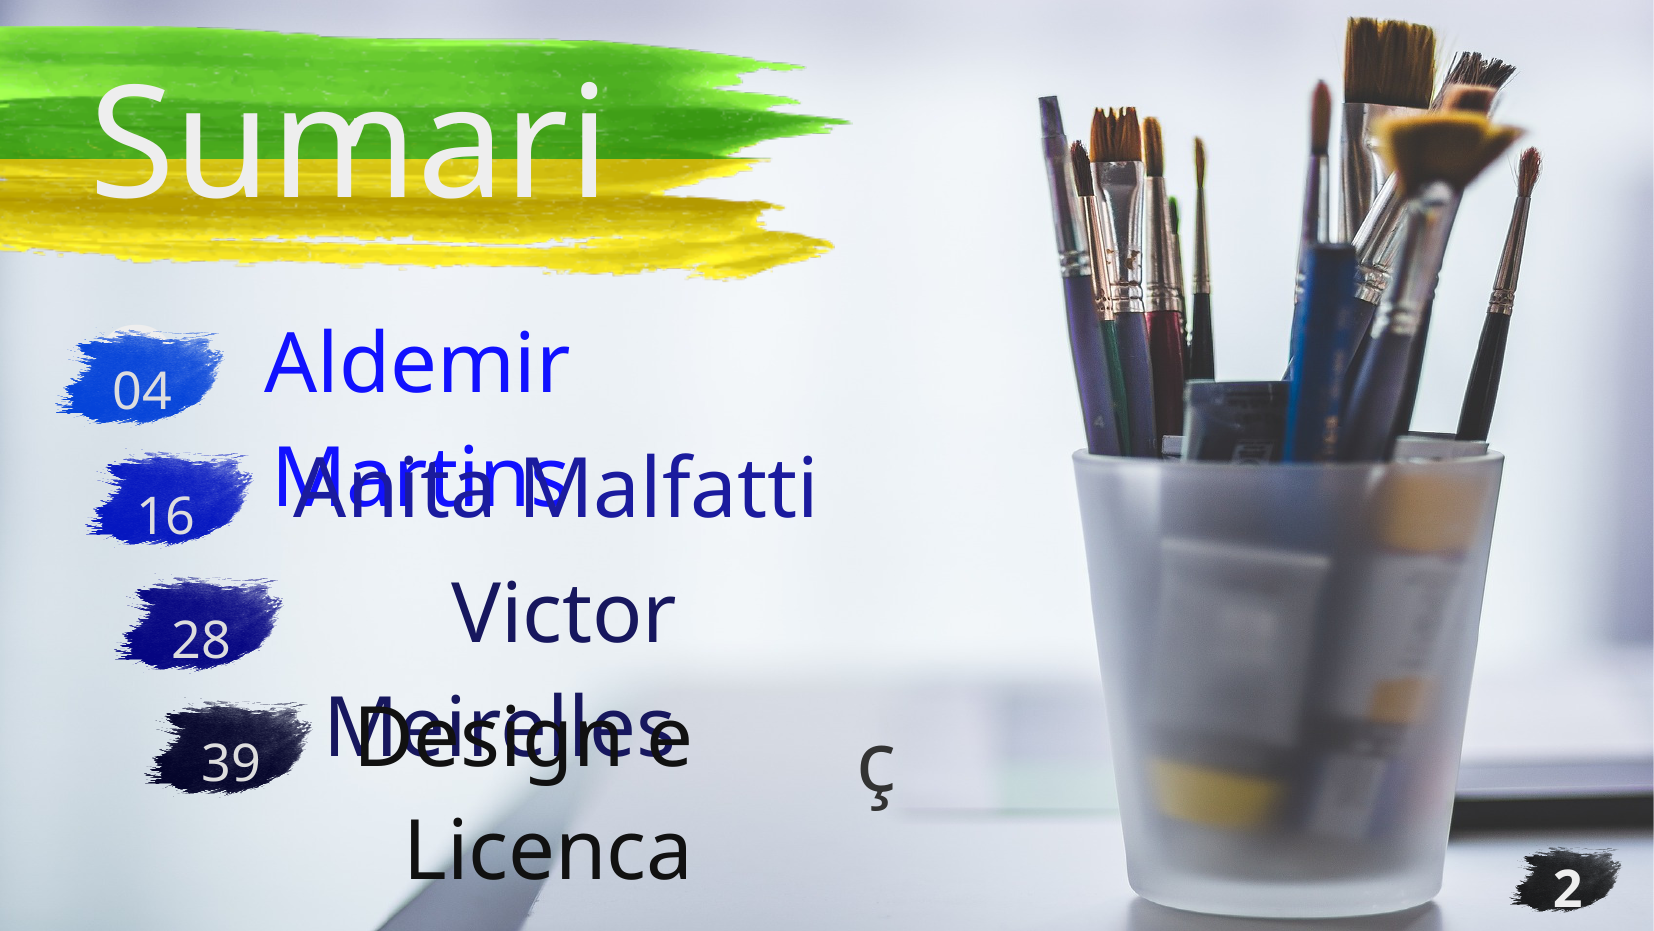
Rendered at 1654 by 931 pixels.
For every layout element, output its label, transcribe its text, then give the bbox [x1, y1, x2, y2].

text_box Anita Malfatti [279, 421, 847, 533]
text_box 04 [97, 346, 211, 441]
picture [0, 0, 1654, 931]
text_box Aldemir Martins [249, 296, 818, 409]
text_box Victor Meirelles [308, 546, 877, 659]
text_box Sumario [74, 22, 659, 195]
text_box 39 [186, 718, 299, 815]
text_box Design e Licenca [338, 670, 971, 852]
text_box ’ [332, 195, 397, 203]
text_box 28 [156, 595, 270, 690]
text_box 16 [121, 471, 234, 566]
